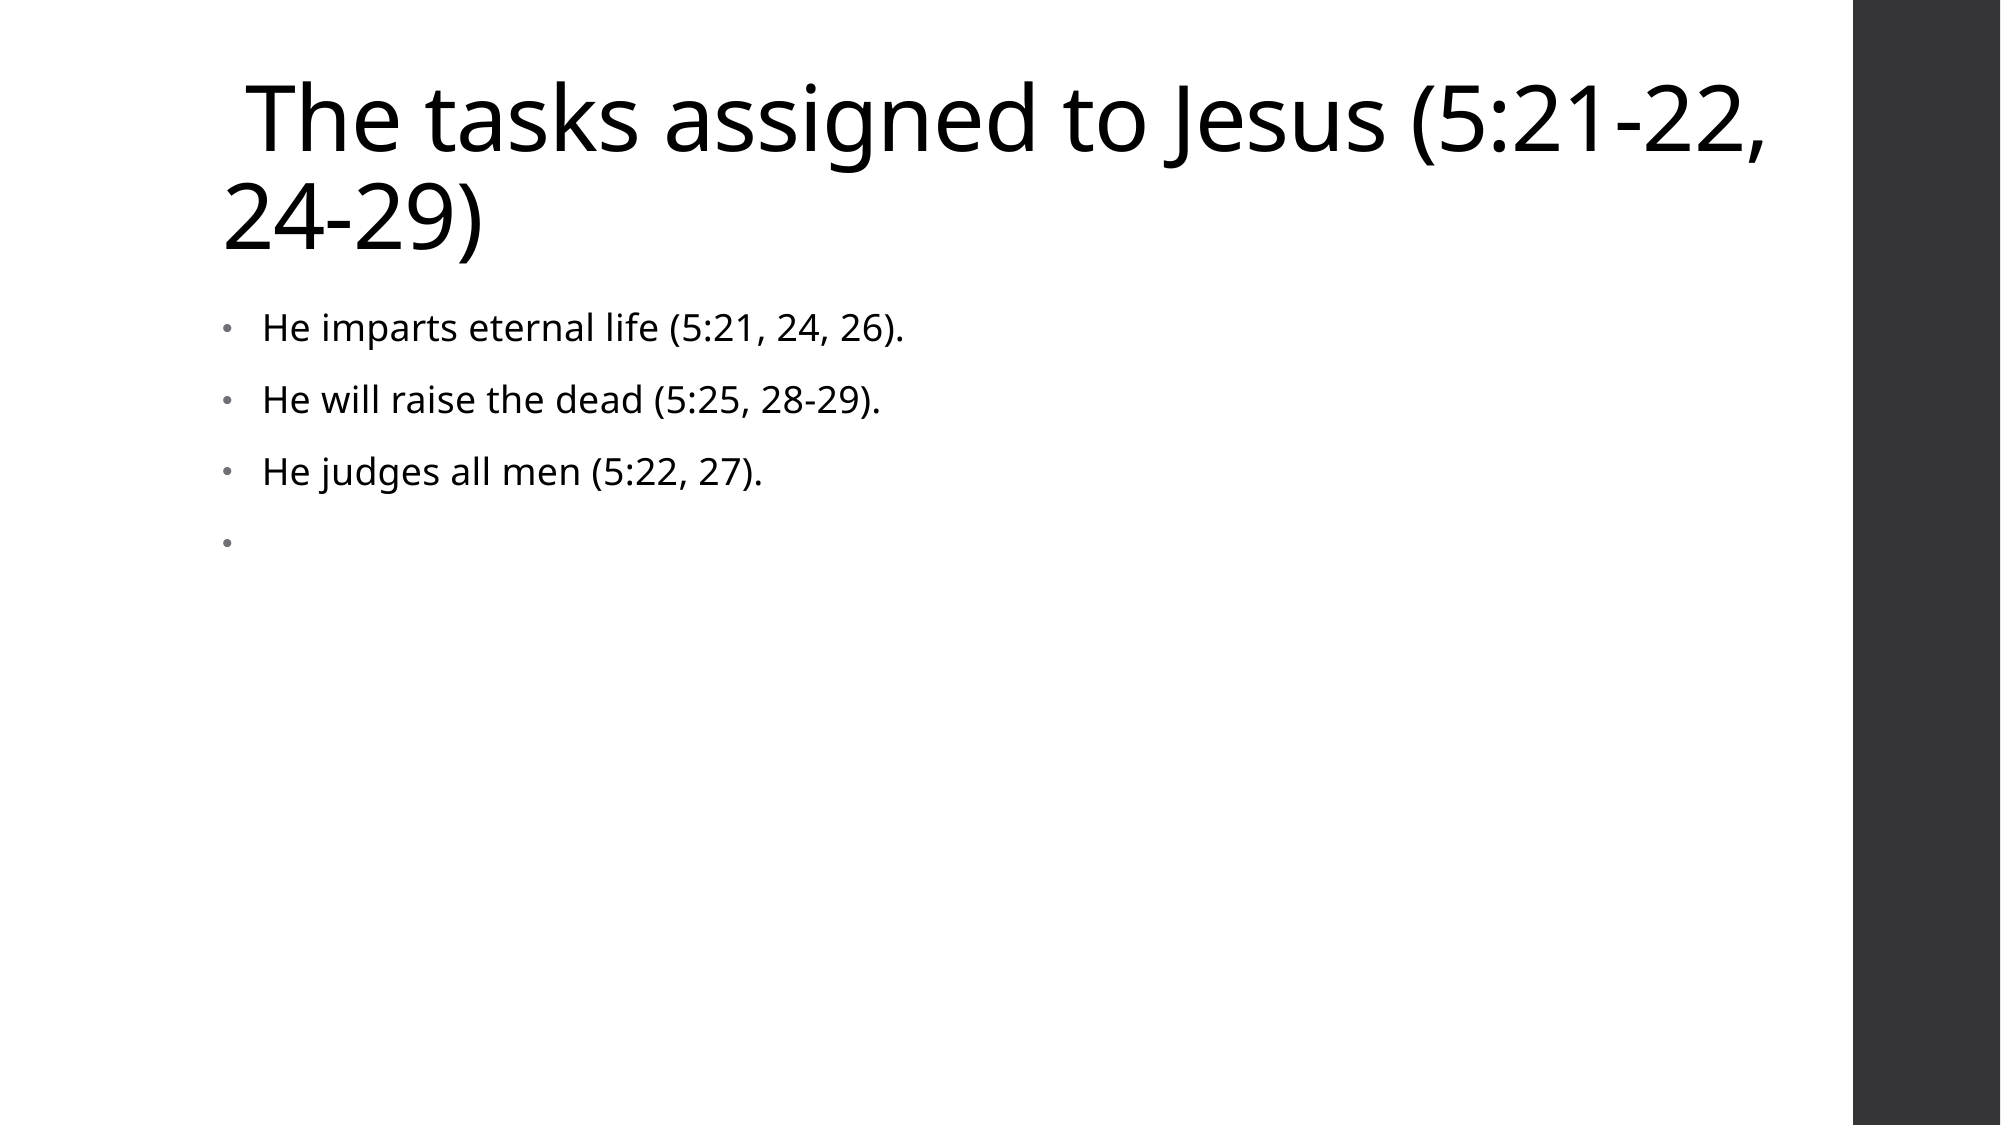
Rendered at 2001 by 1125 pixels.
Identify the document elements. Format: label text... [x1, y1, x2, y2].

title The tasks assigned to Jesus (5:21-22, 24-29) [206, 60, 1797, 278]
list He imparts eternal life (5:21, 24, 26). He will raise the dead (5:25, 28-29). He judges all men (5:22, 27). [206, 299, 1617, 1014]
